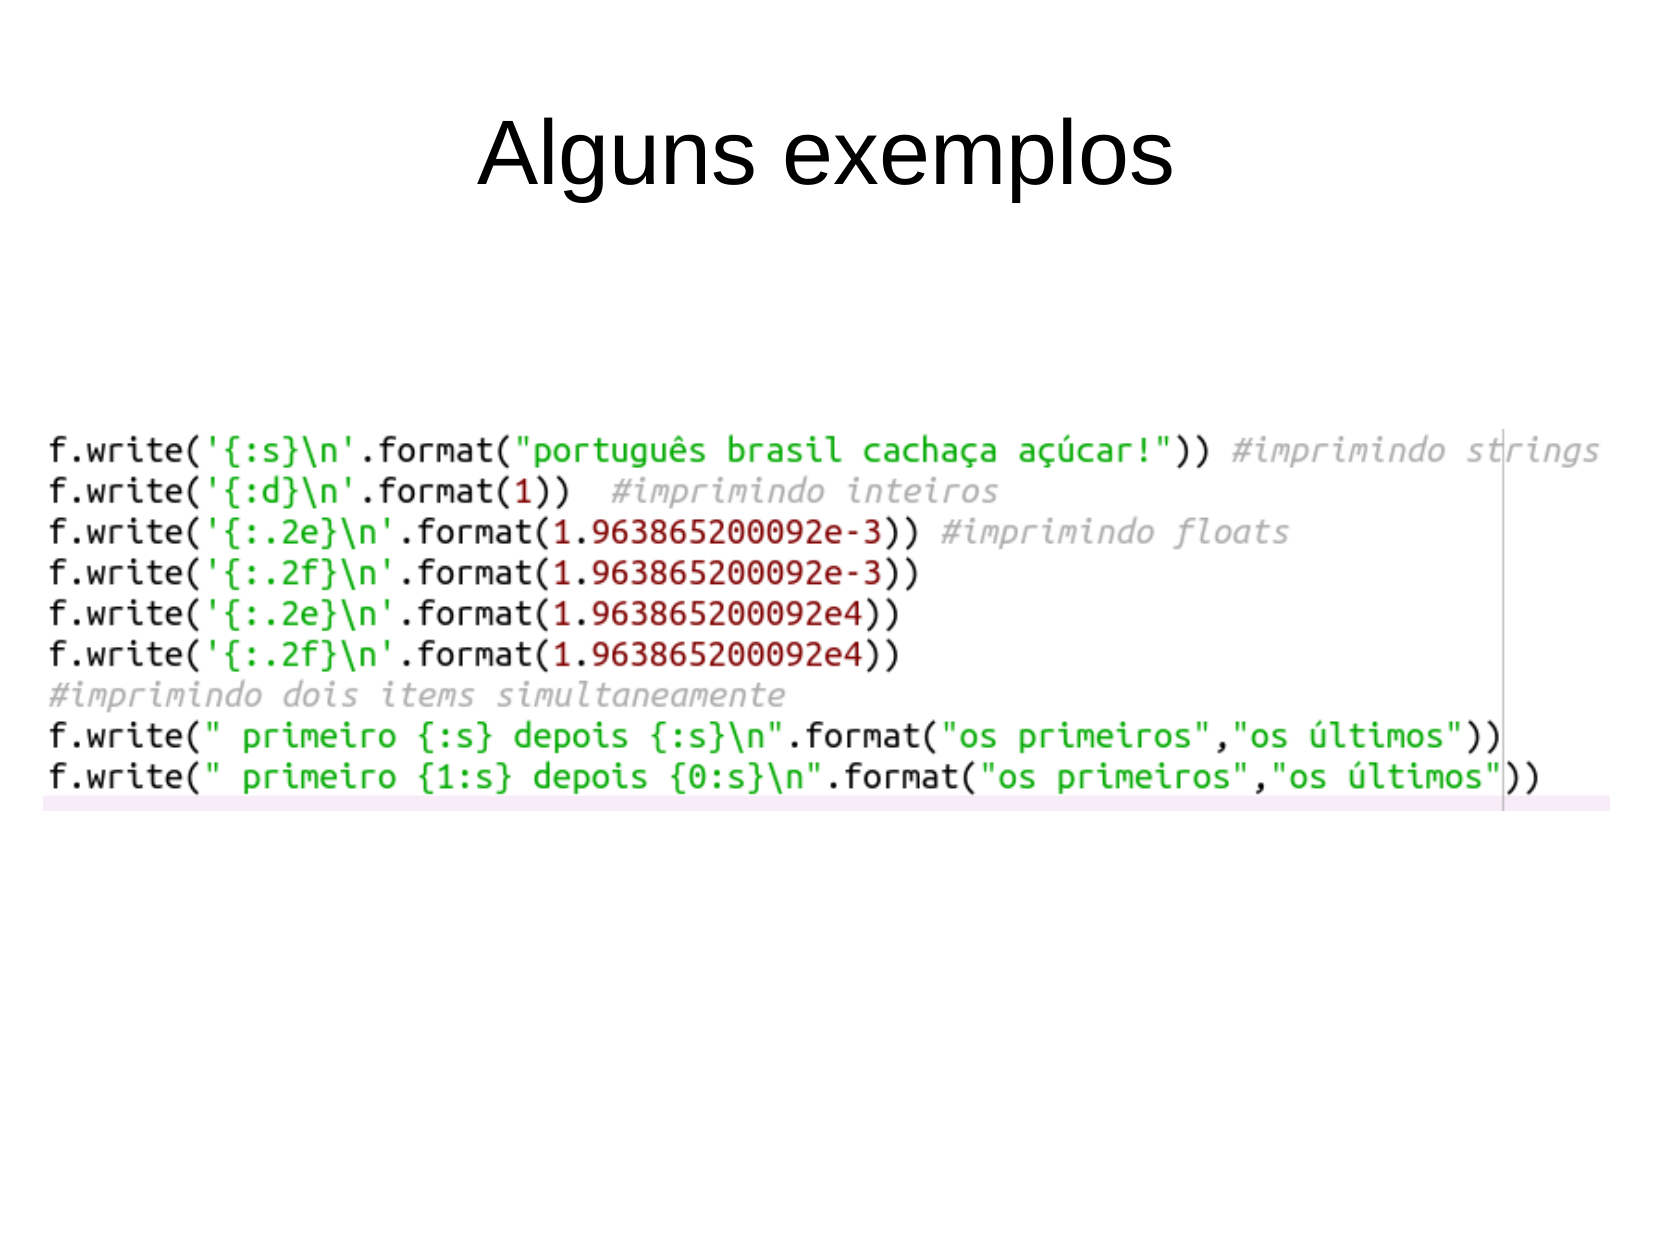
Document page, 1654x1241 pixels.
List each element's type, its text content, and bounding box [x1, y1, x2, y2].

title Alguns exemplos [82, 49, 1571, 257]
picture [43, 429, 1610, 811]
